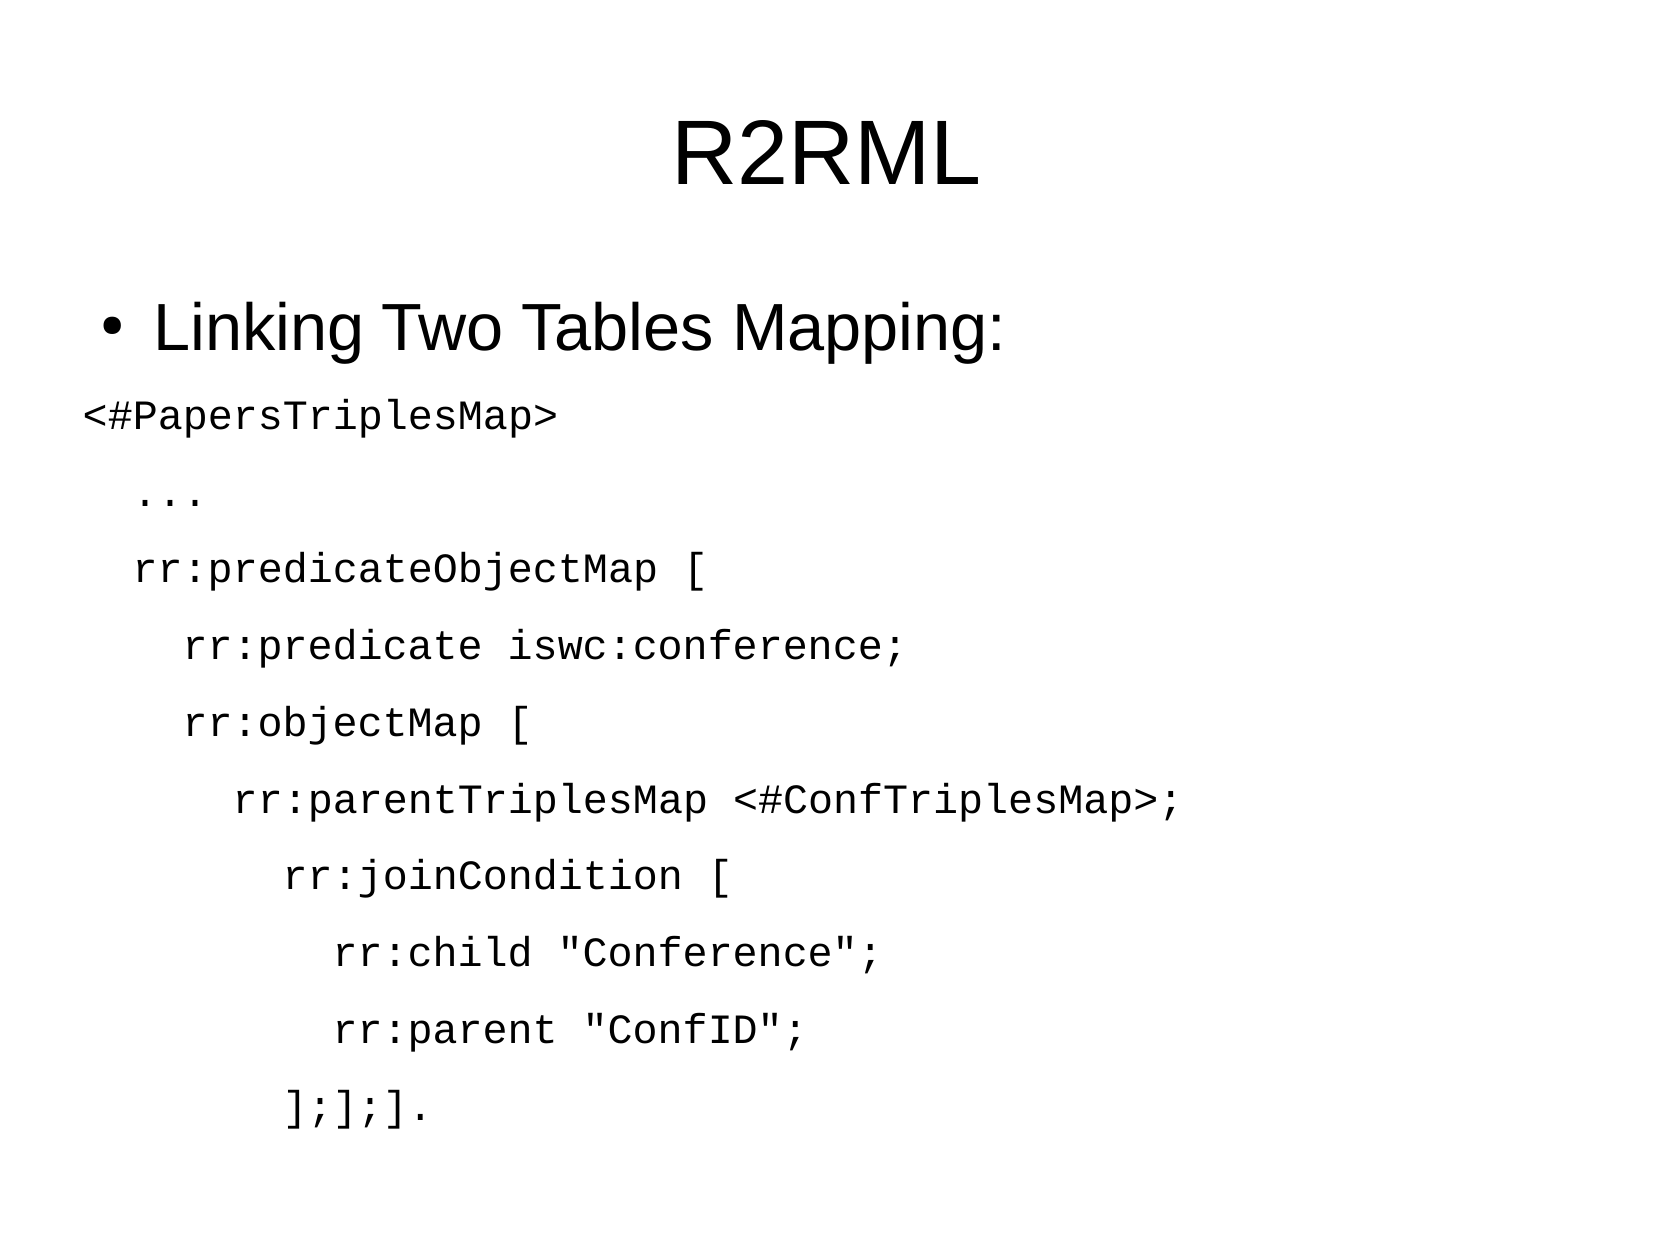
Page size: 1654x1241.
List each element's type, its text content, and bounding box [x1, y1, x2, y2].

list Linking Two Tables Mapping: <#PapersTriplesMap> ... rr:predicateObjectMap [ rr:predicate iswc:conference; rr:objectMap [ rr:parentTriplesMap <#ConfTriplesMap>; rr:joinCondition [ rr:child "Conference"; rr:parent "ConfID"; ];];]. [82, 290, 1571, 1109]
title R2RML [82, 49, 1571, 257]
